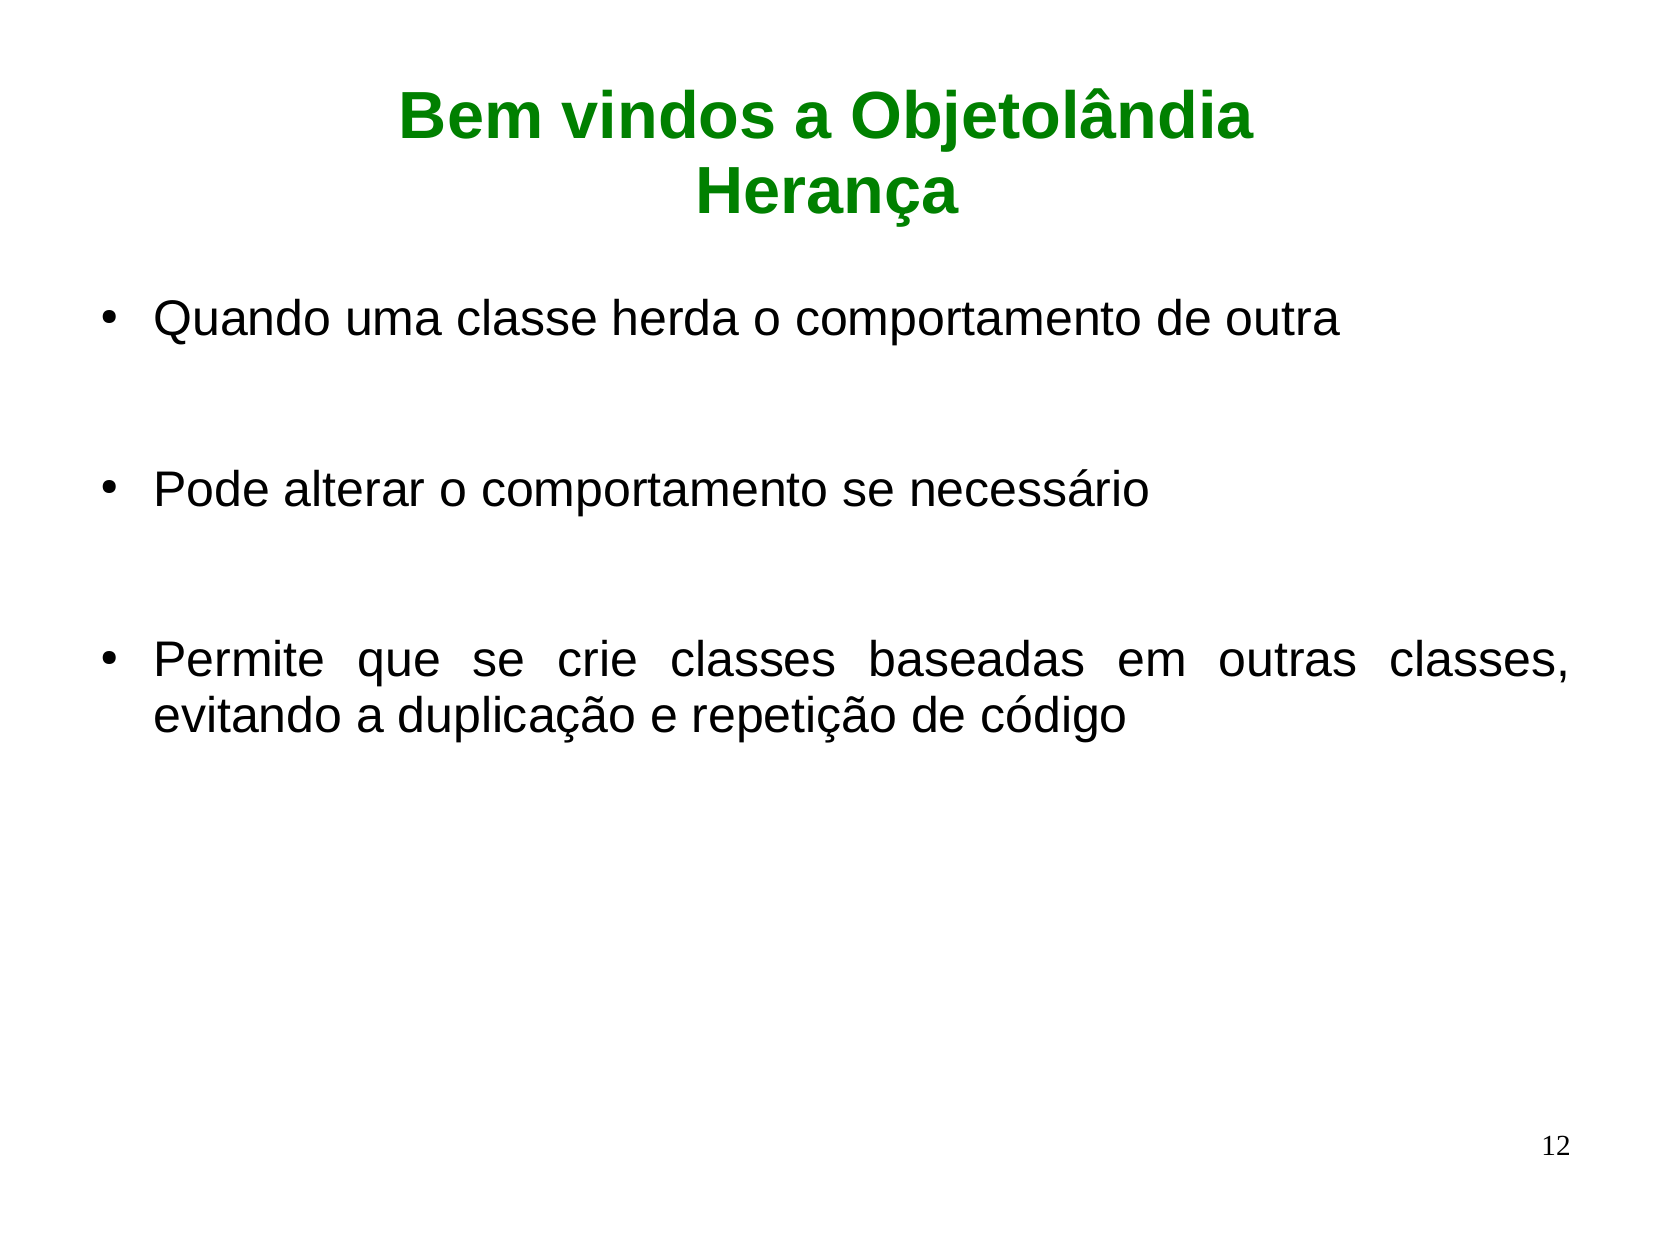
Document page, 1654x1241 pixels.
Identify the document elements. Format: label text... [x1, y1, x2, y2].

list Quando uma classe herda o comportamento de outra Pode alterar o comportamento se necessário Permite que se crie classes baseadas em outras classes, evitando a duplicação e repetição de código [82, 290, 1571, 1010]
title Bem vindos a Objetolândia Herança [82, 49, 1571, 257]
